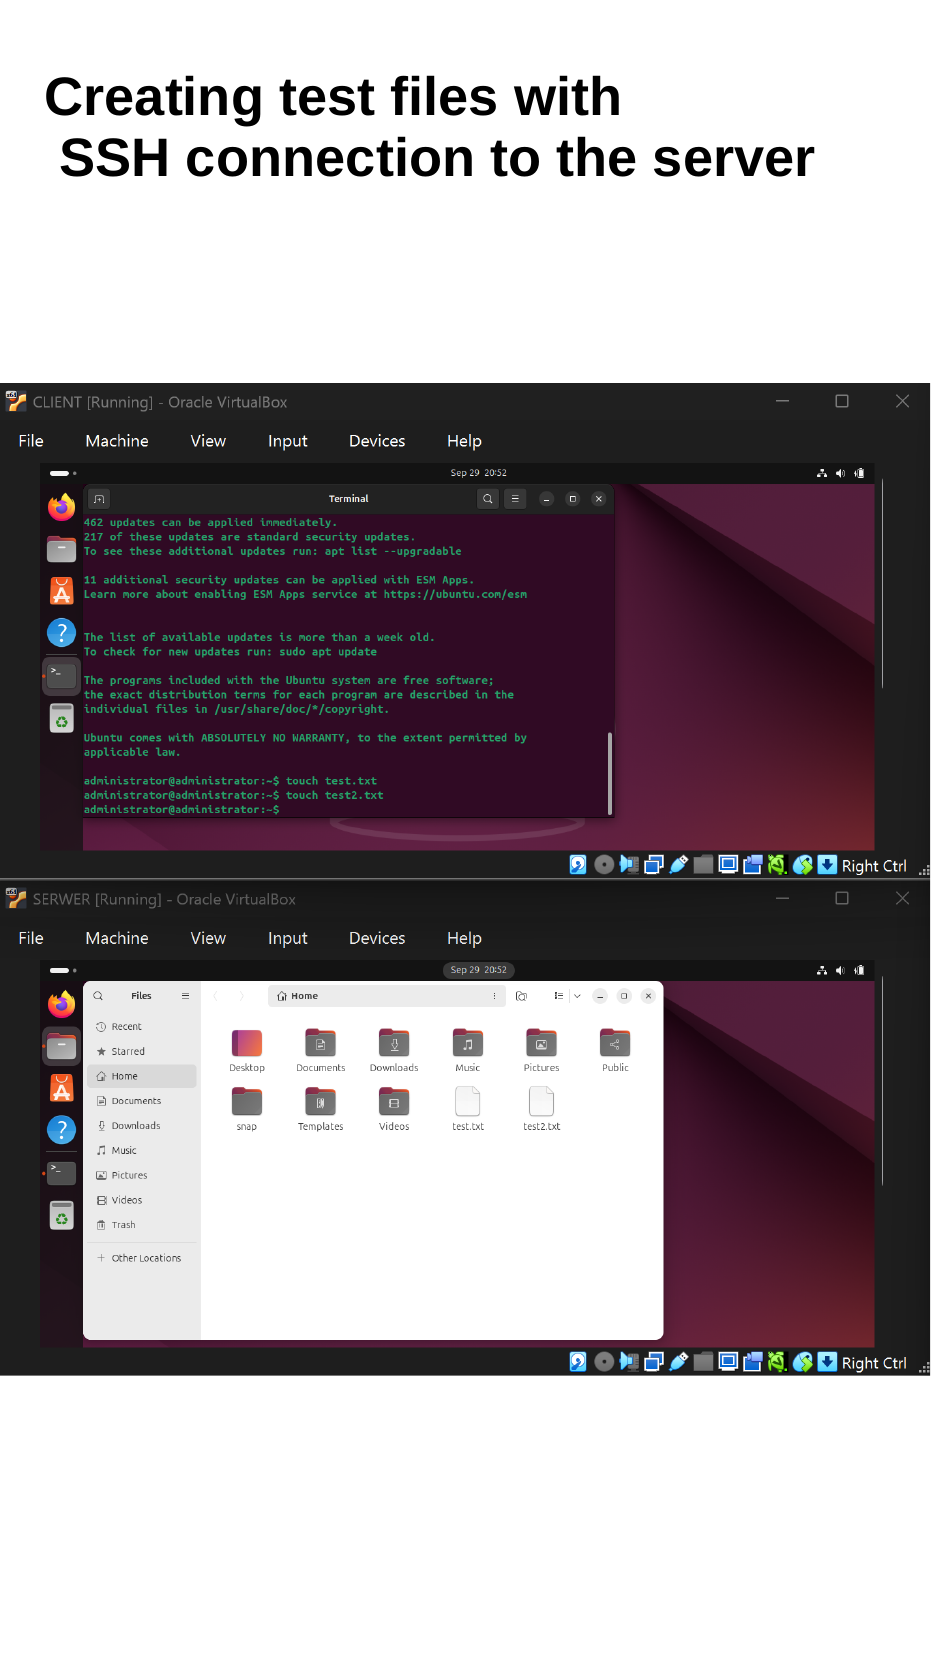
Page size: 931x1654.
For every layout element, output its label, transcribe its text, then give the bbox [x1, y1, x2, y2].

text_box Creating test files with SSH connection to the server [29, 59, 831, 195]
picture [0, 383, 931, 1376]
